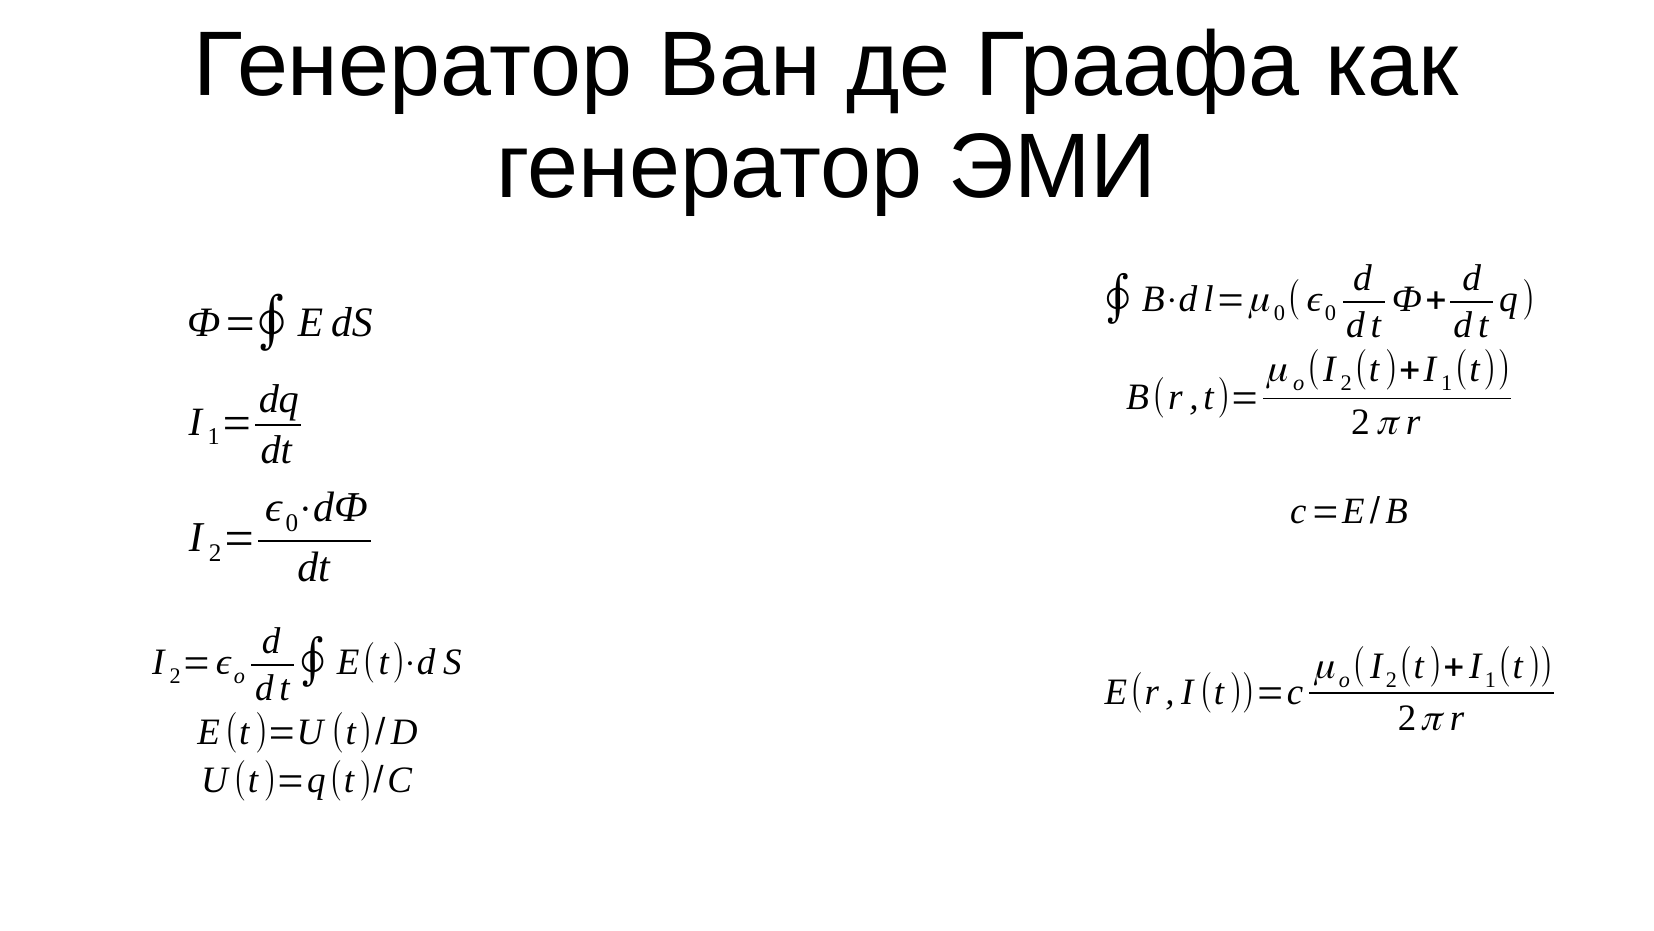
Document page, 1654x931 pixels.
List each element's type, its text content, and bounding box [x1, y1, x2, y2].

title Генератор Ван де Граафа как генератор ЭМИ [82, 12, 1571, 218]
chart [177, 290, 384, 355]
chart [141, 620, 473, 804]
chart [1092, 256, 1544, 443]
chart [177, 376, 313, 473]
chart [177, 483, 384, 591]
chart [1092, 643, 1565, 739]
chart [1281, 490, 1418, 532]
